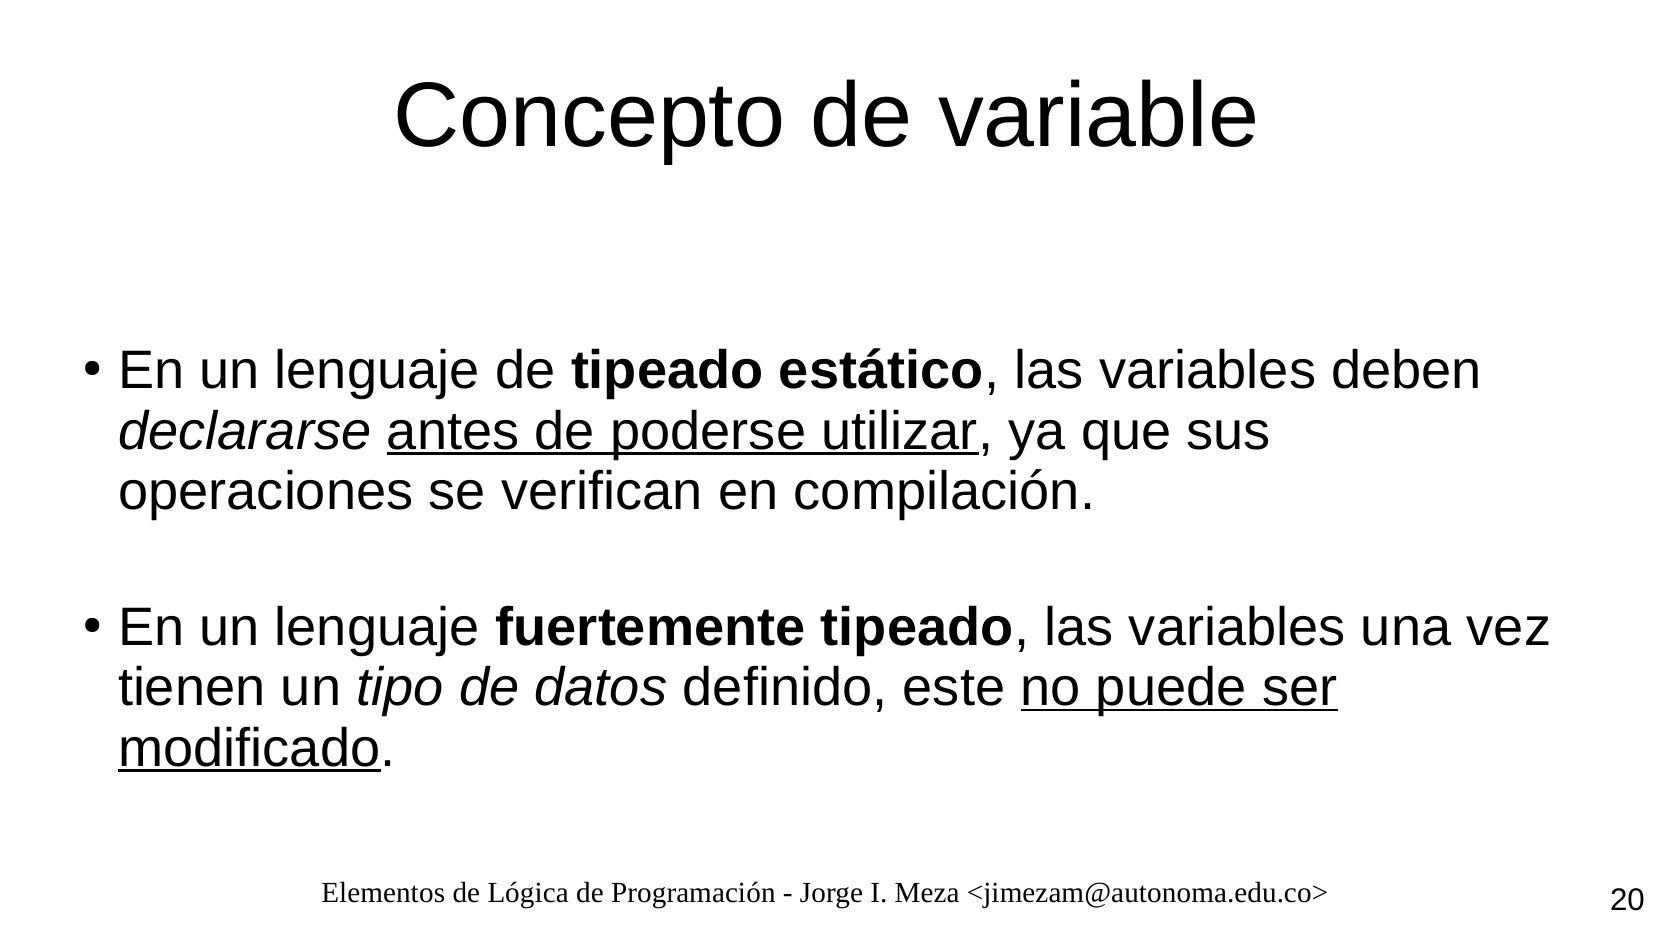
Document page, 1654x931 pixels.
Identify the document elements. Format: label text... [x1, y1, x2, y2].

subtitle En un lenguaje de tipeado estático, las variables deben declararse antes de poderse utilizar, ya que sus operaciones se verifican en compilación. En un lenguaje fuertemente tipeado, las variables una vez tienen un tipo de datos definido, este no puede ser modificado. [82, 217, 1571, 900]
title Concepto de variable [82, 37, 1571, 193]
